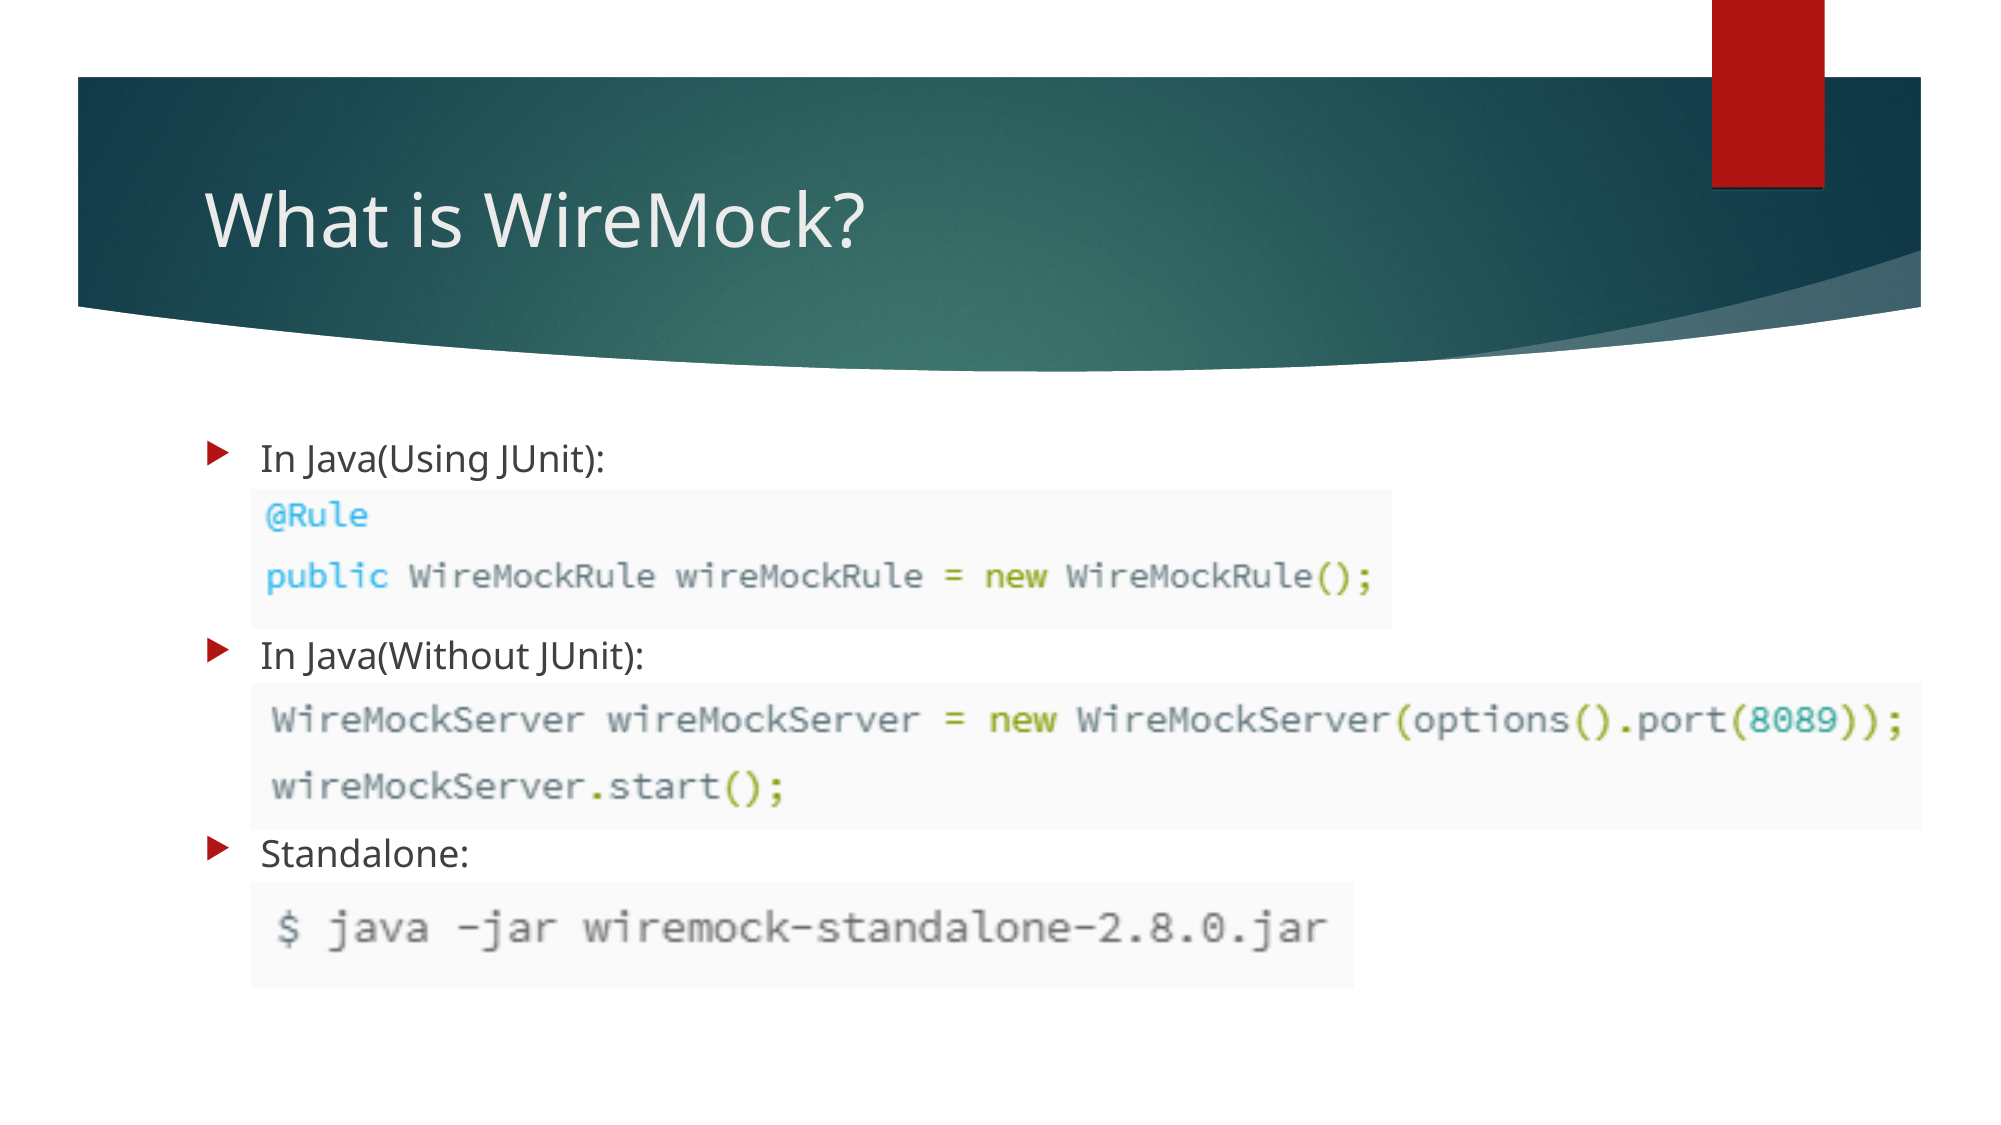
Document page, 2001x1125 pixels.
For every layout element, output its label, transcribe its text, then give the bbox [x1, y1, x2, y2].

picture [251, 489, 1392, 629]
picture [251, 882, 1354, 988]
picture [251, 683, 1922, 831]
picture [79, 78, 1920, 371]
title What is WireMock? [189, 159, 1638, 276]
list In Java(Using JUnit): In Java(Without JUnit): Standalone: [189, 427, 1638, 988]
